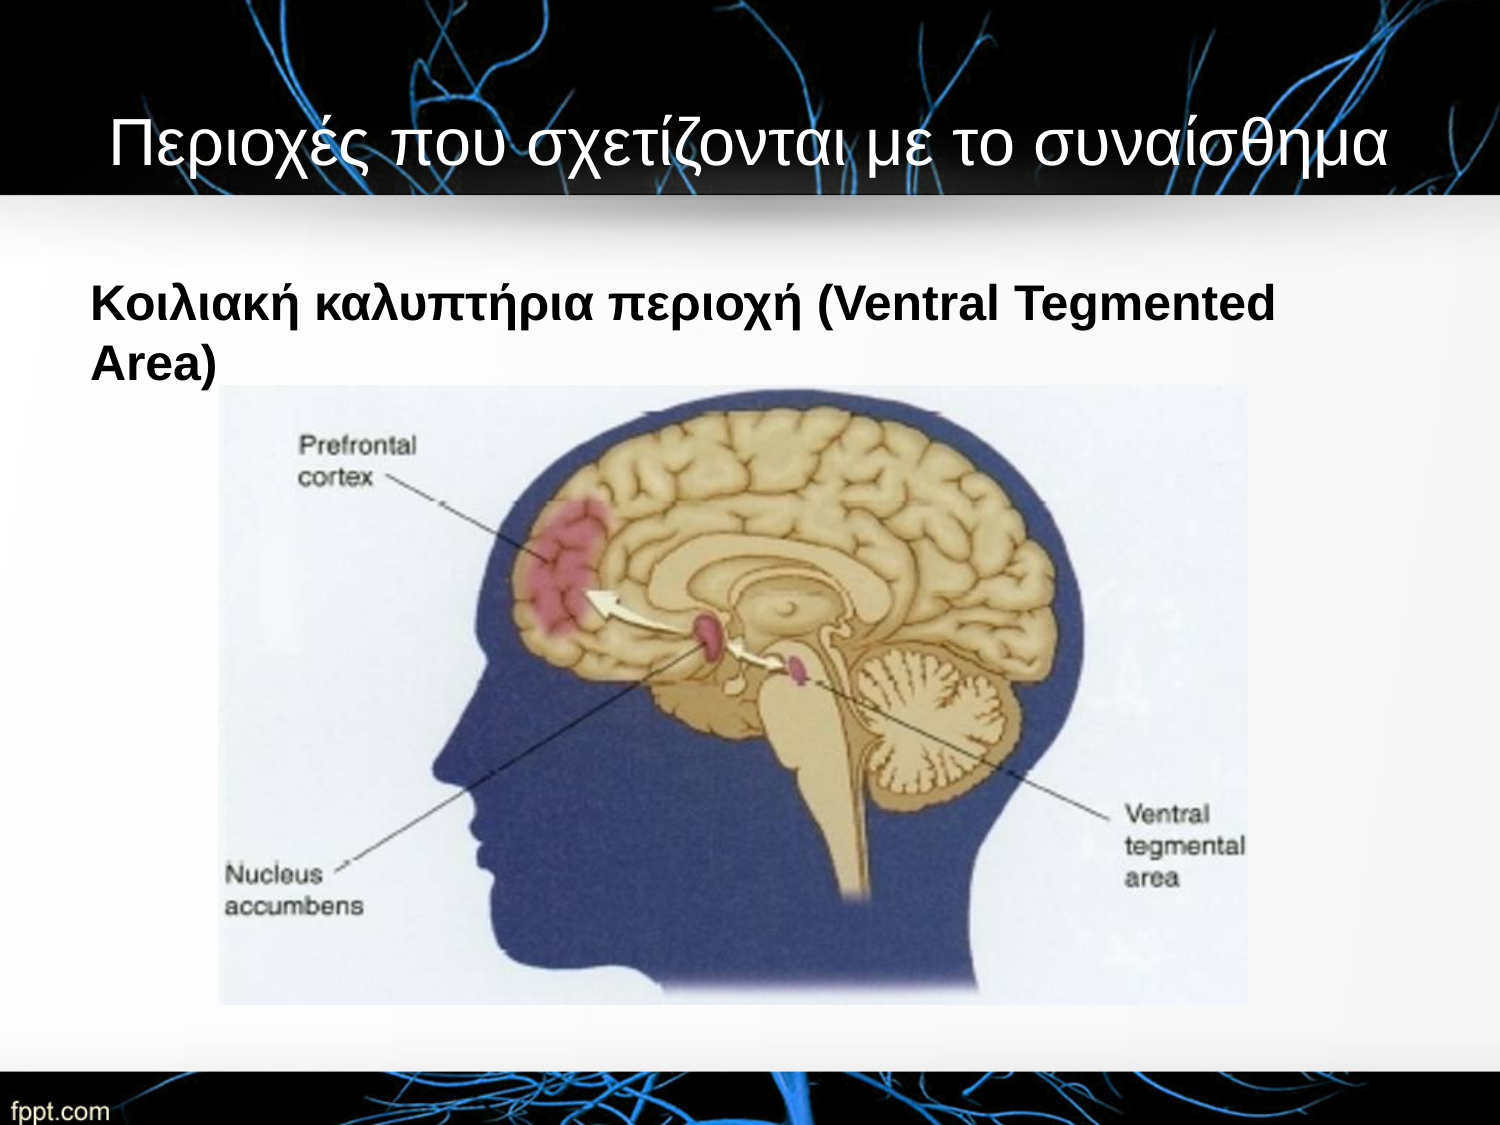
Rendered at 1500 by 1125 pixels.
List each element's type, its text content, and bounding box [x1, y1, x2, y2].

list Κοιλιακή καλυπτήρια περιοχή (Ventral Tegmented Area) [75, 262, 1425, 1005]
picture [0, 0, 1500, 1125]
title Περιοχές που σχετίζονται με το συναίσθημα [75, 45, 1425, 233]
